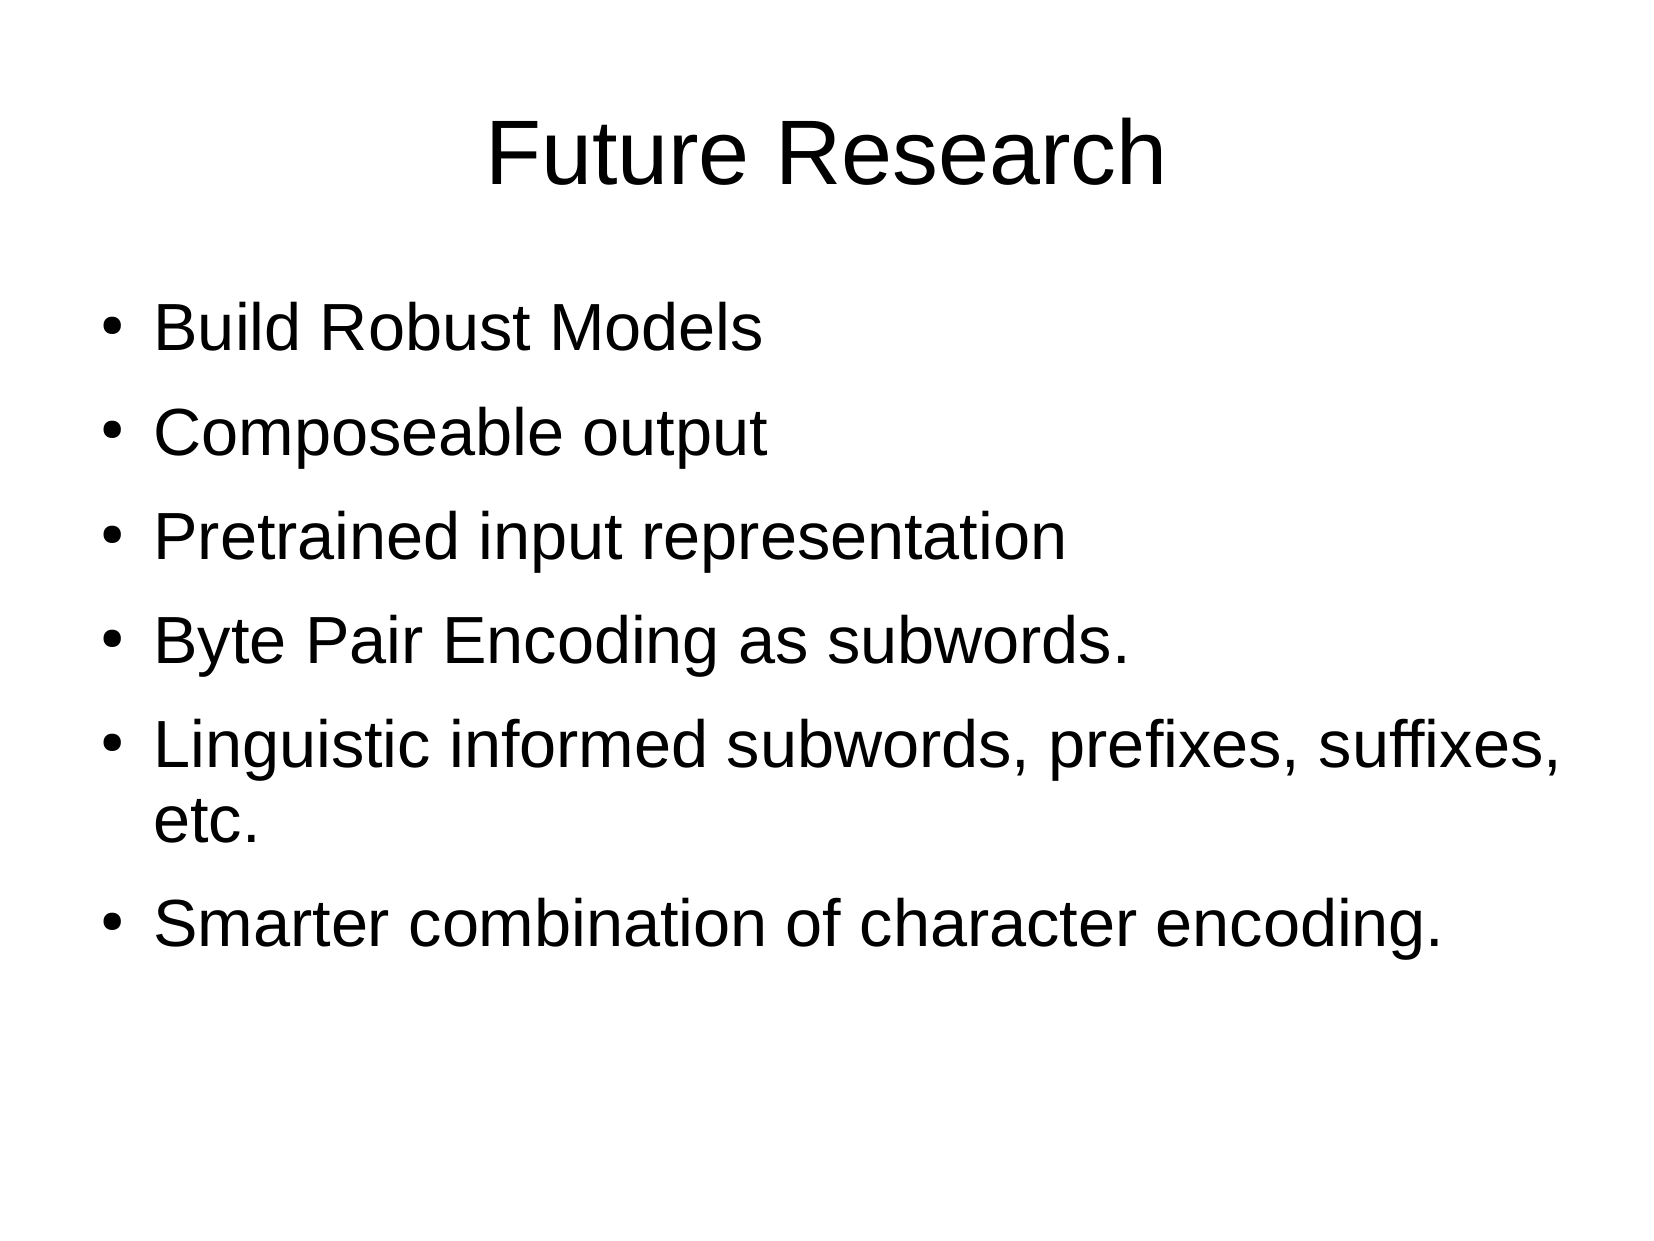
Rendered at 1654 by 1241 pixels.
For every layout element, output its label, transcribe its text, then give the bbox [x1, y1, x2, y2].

list Build Robust Models Composeable output Pretrained input representation Byte Pair Encoding as subwords. Linguistic informed subwords, prefixes, suffixes, etc. Smarter combination of character encoding. [82, 290, 1571, 1010]
title Future Research [82, 49, 1571, 257]
